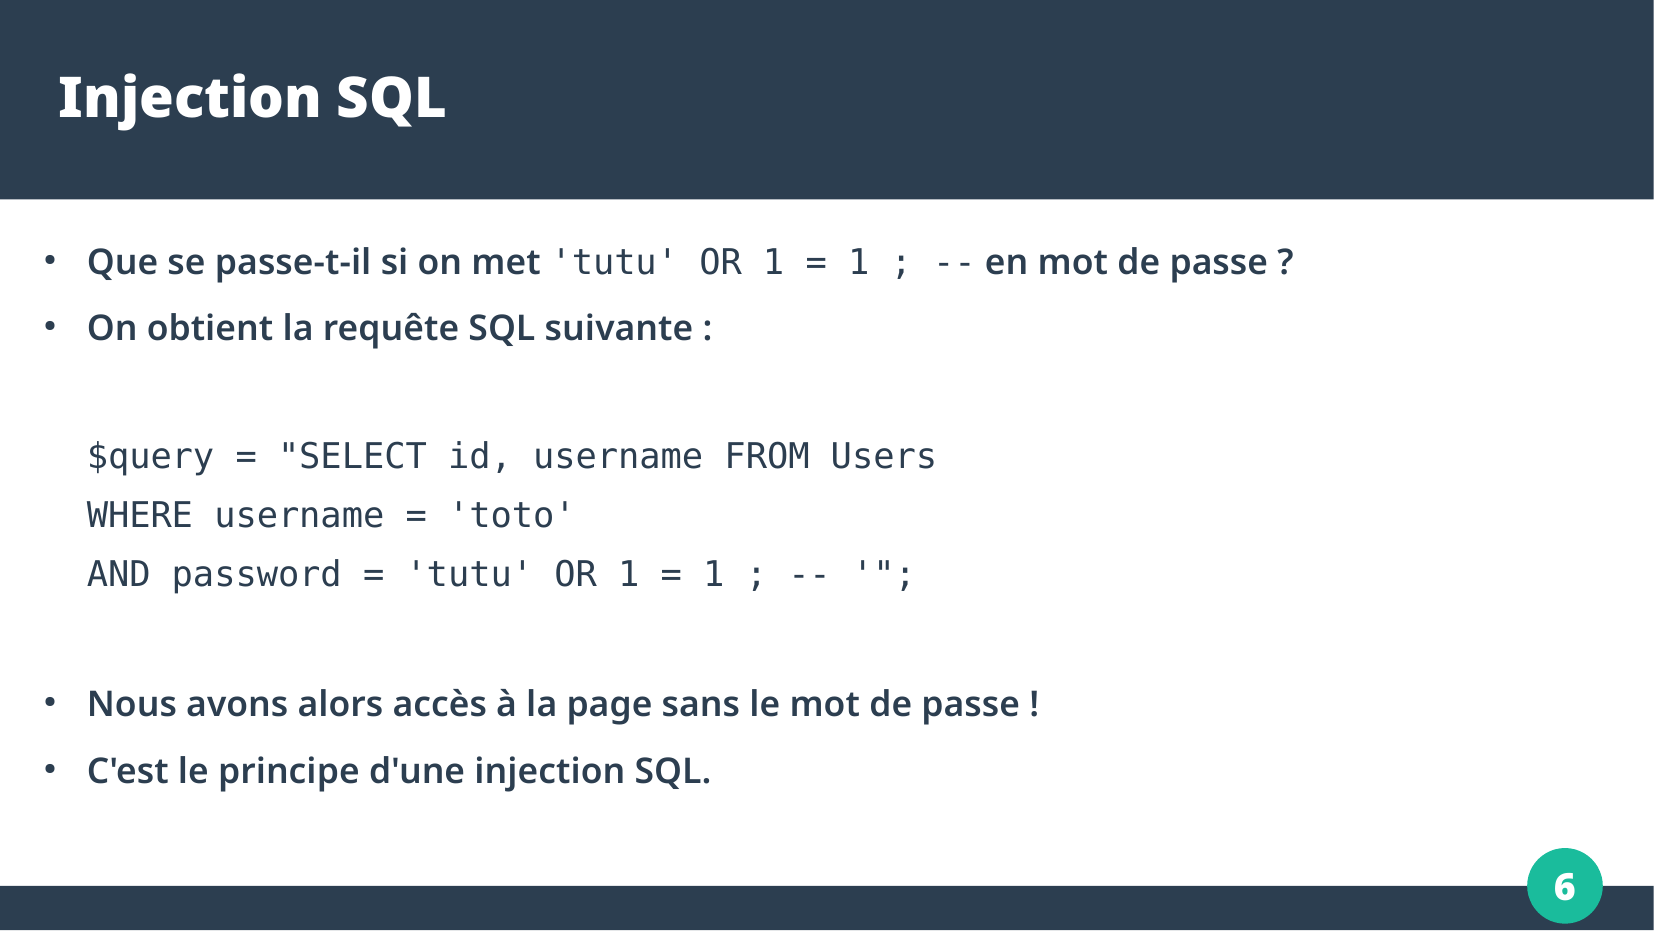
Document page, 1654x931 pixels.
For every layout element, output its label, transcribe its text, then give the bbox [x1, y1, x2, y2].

title Injection SQL [59, 37, 1595, 155]
list Que se passe-t-il si on met 'tutu' OR 1 = 1 ; -- en mot de passe ? On obtient la requête SQL suivante : $query = "SELECT id, username FROM Users WHERE username = 'toto' AND password = 'tutu' OR 1 = 1 ; -- '"; Nous avons alors accès à la page sans le mot de passe ! C'est le principe d'une injection SQL. [29, 236, 1654, 798]
